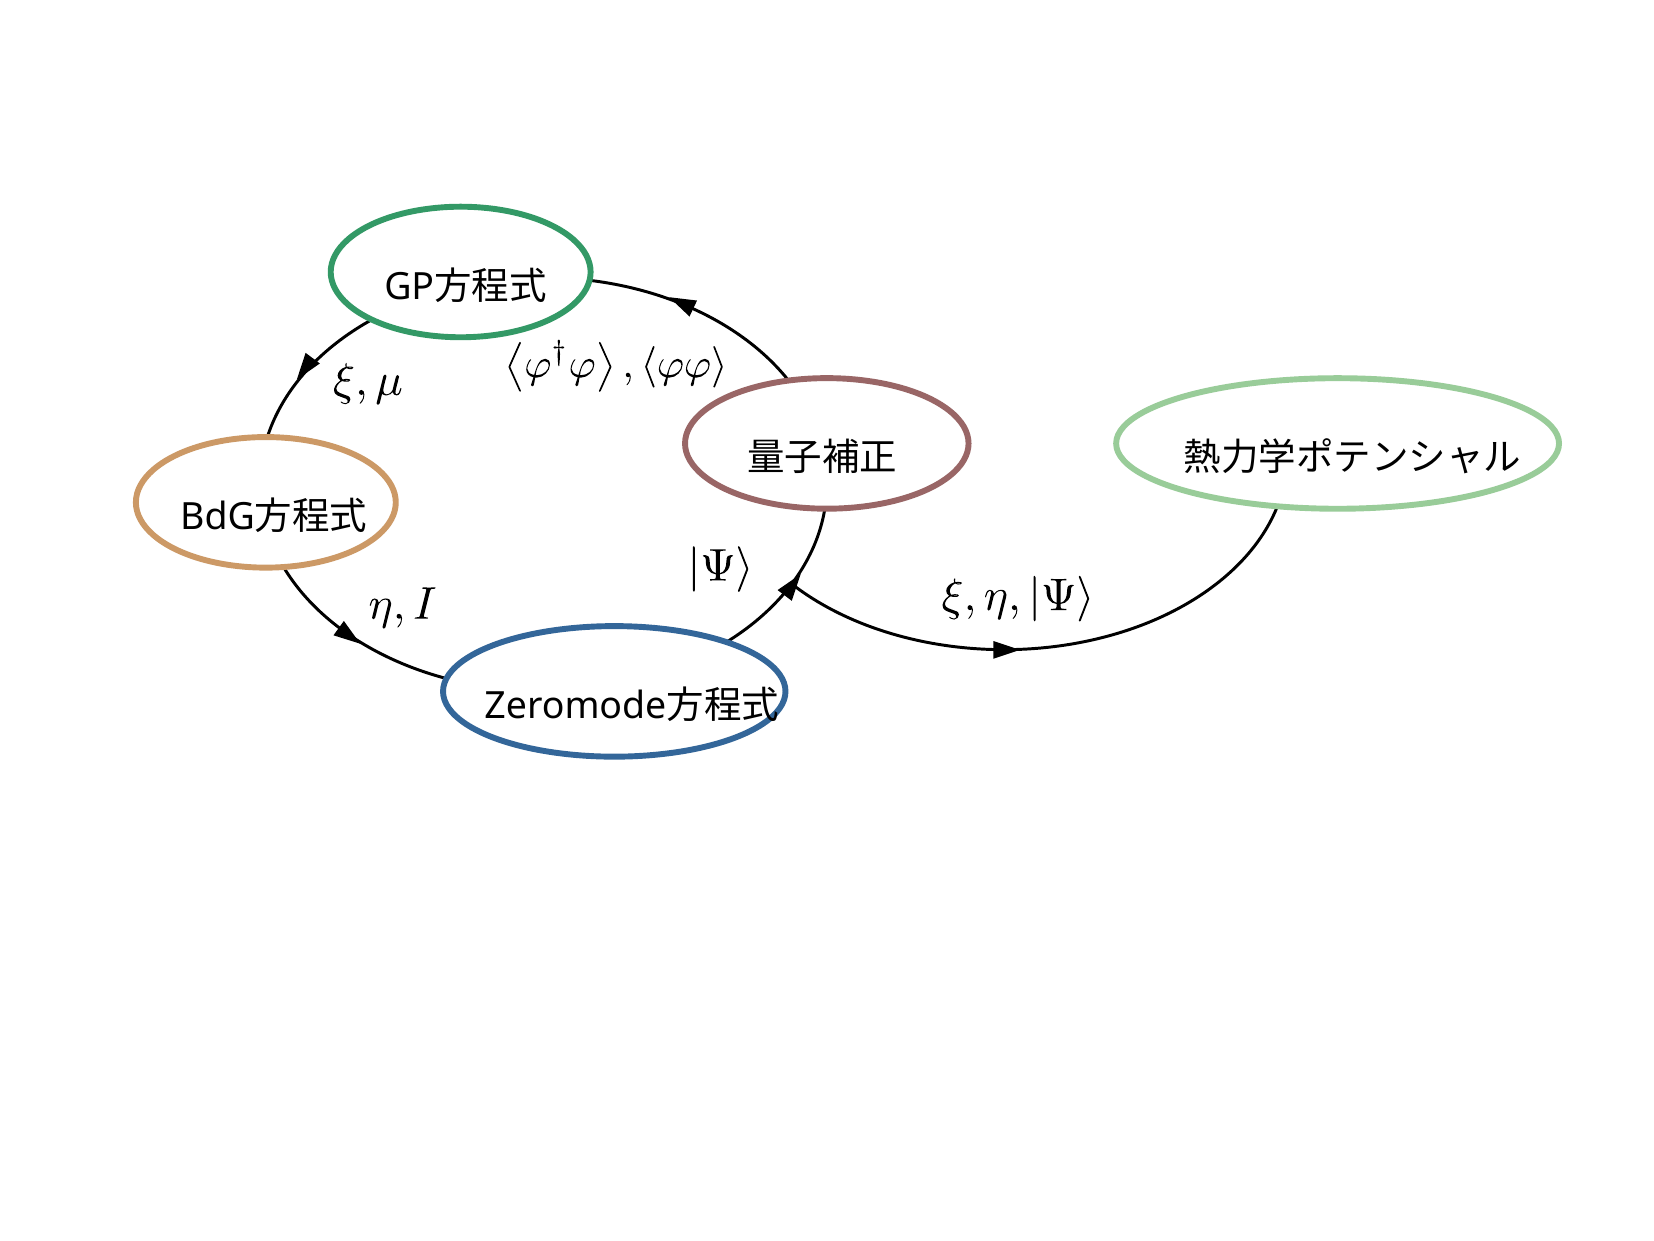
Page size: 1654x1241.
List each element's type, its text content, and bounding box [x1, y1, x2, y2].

text_box BdG方程式 [165, 478, 376, 531]
text_box Zeromode方程式 [469, 667, 768, 720]
text_box [135, 200, 1560, 757]
text_box 量子補正 [732, 419, 912, 473]
text_box GP方程式 [369, 248, 561, 302]
text_box 熱力学ポテンシャル [1169, 419, 1537, 473]
